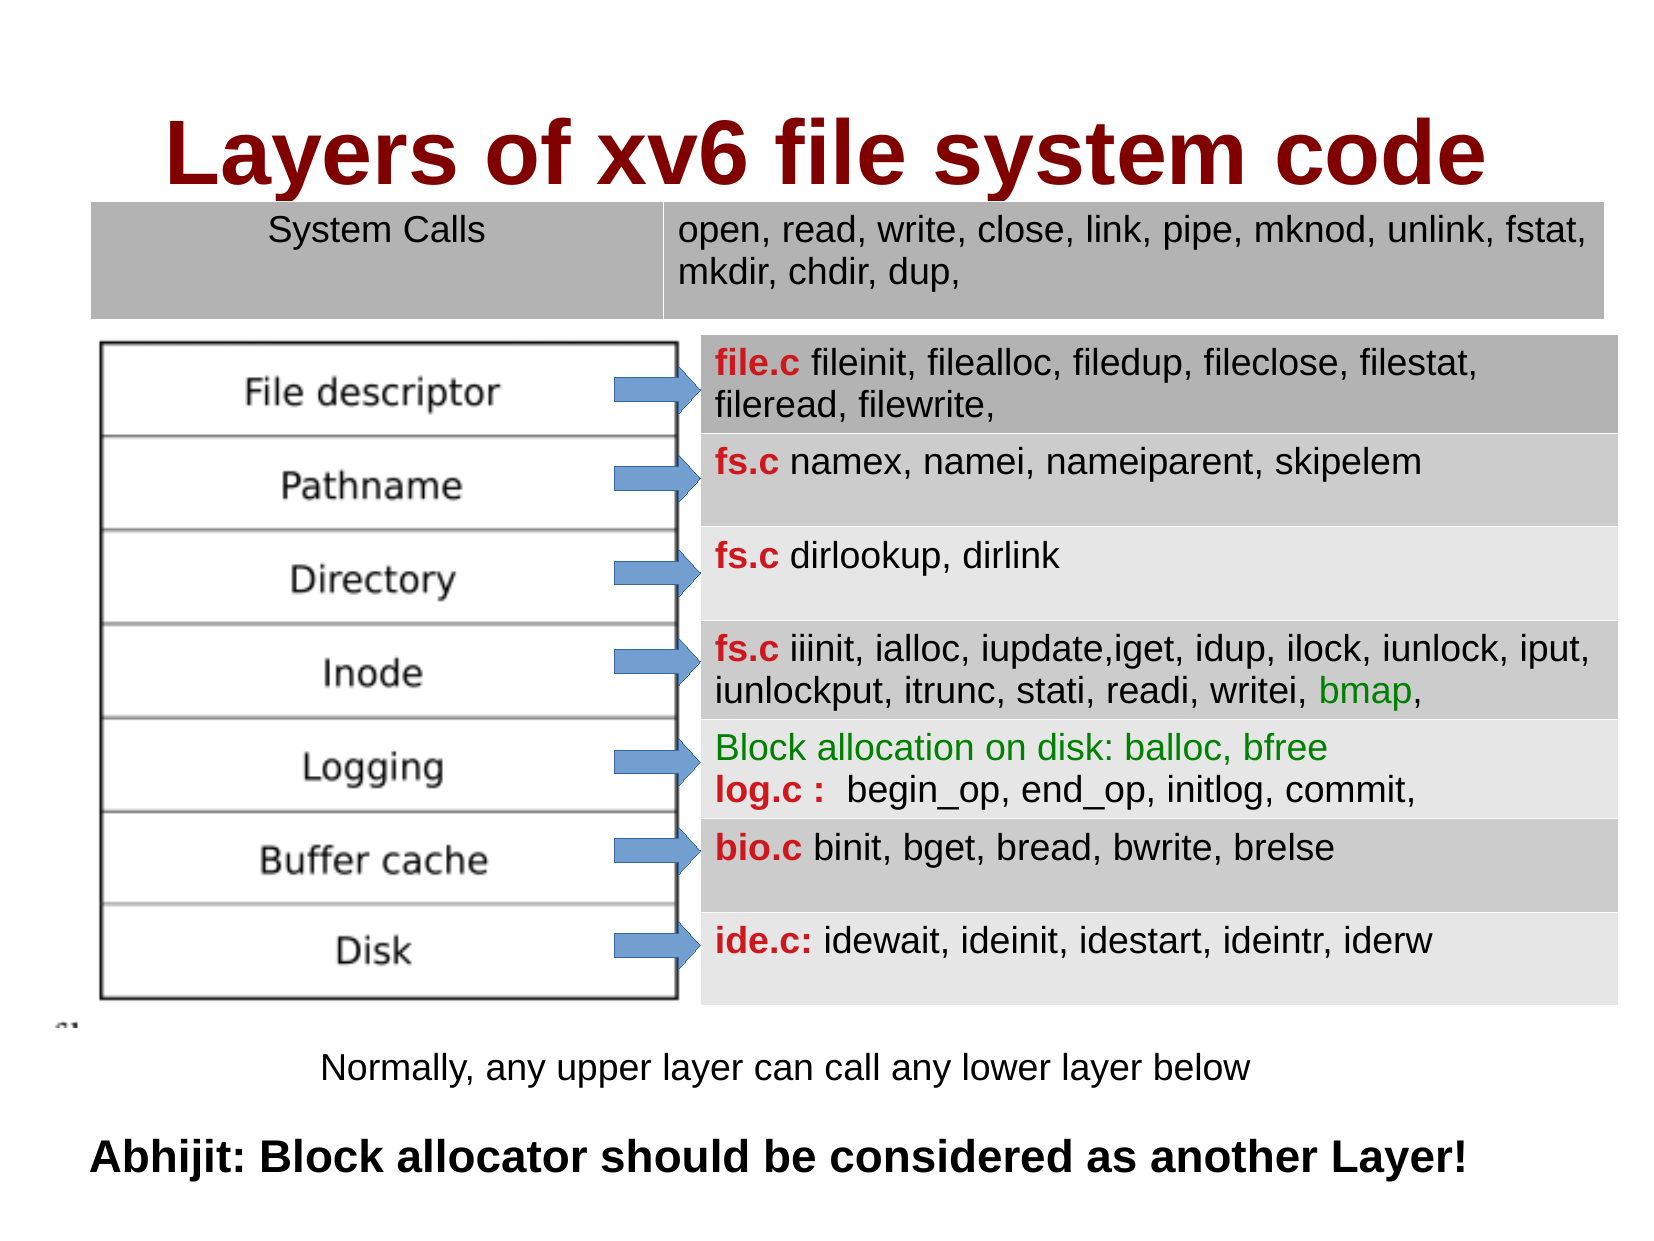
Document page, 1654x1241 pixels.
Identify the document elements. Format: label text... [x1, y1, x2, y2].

text_box [614, 366, 701, 414]
title Layers of xv6 file system code [82, 49, 1571, 257]
picture [47, 310, 726, 1028]
table_header file.c fileinit, filealloc, filedup, fileclose, filestat, fileread, filewrite, [701, 335, 1618, 433]
table_header open, read, write, close, link, pipe, mknod, unlink, fstat, mkdir, chdir, dup, [664, 202, 1604, 319]
text_box [614, 738, 701, 786]
table_cell fs.c iiinit, ialloc, iupdate,iget, idup, ilock, iunlock, iput, iunlockput, itrunc, stati, readi, writei, bmap, [701, 621, 1618, 719]
text_box [614, 921, 701, 969]
table_header System Calls [91, 202, 663, 319]
text_box Normally, any upper layer can call any lower layer below Abhijit: Block allocator should be considered as another Layer! [47, 1039, 1524, 1241]
text_box [614, 827, 701, 875]
table_cell fs.c namex, namei, nameiparent, skipelem [701, 434, 1618, 526]
table_cell Block allocation on disk: balloc, bfree log.c : begin_op, end_op, initlog, commit, [701, 720, 1618, 818]
table_cell ide.c: idewait, ideinit, idestart, ideintr, iderw [701, 913, 1618, 1005]
table_cell bio.c binit, bget, bread, bwrite, brelse [701, 819, 1618, 912]
text_box [614, 549, 701, 597]
text_box [614, 454, 701, 503]
table_cell fs.c dirlookup, dirlink [701, 527, 1618, 620]
text_box [614, 637, 701, 686]
